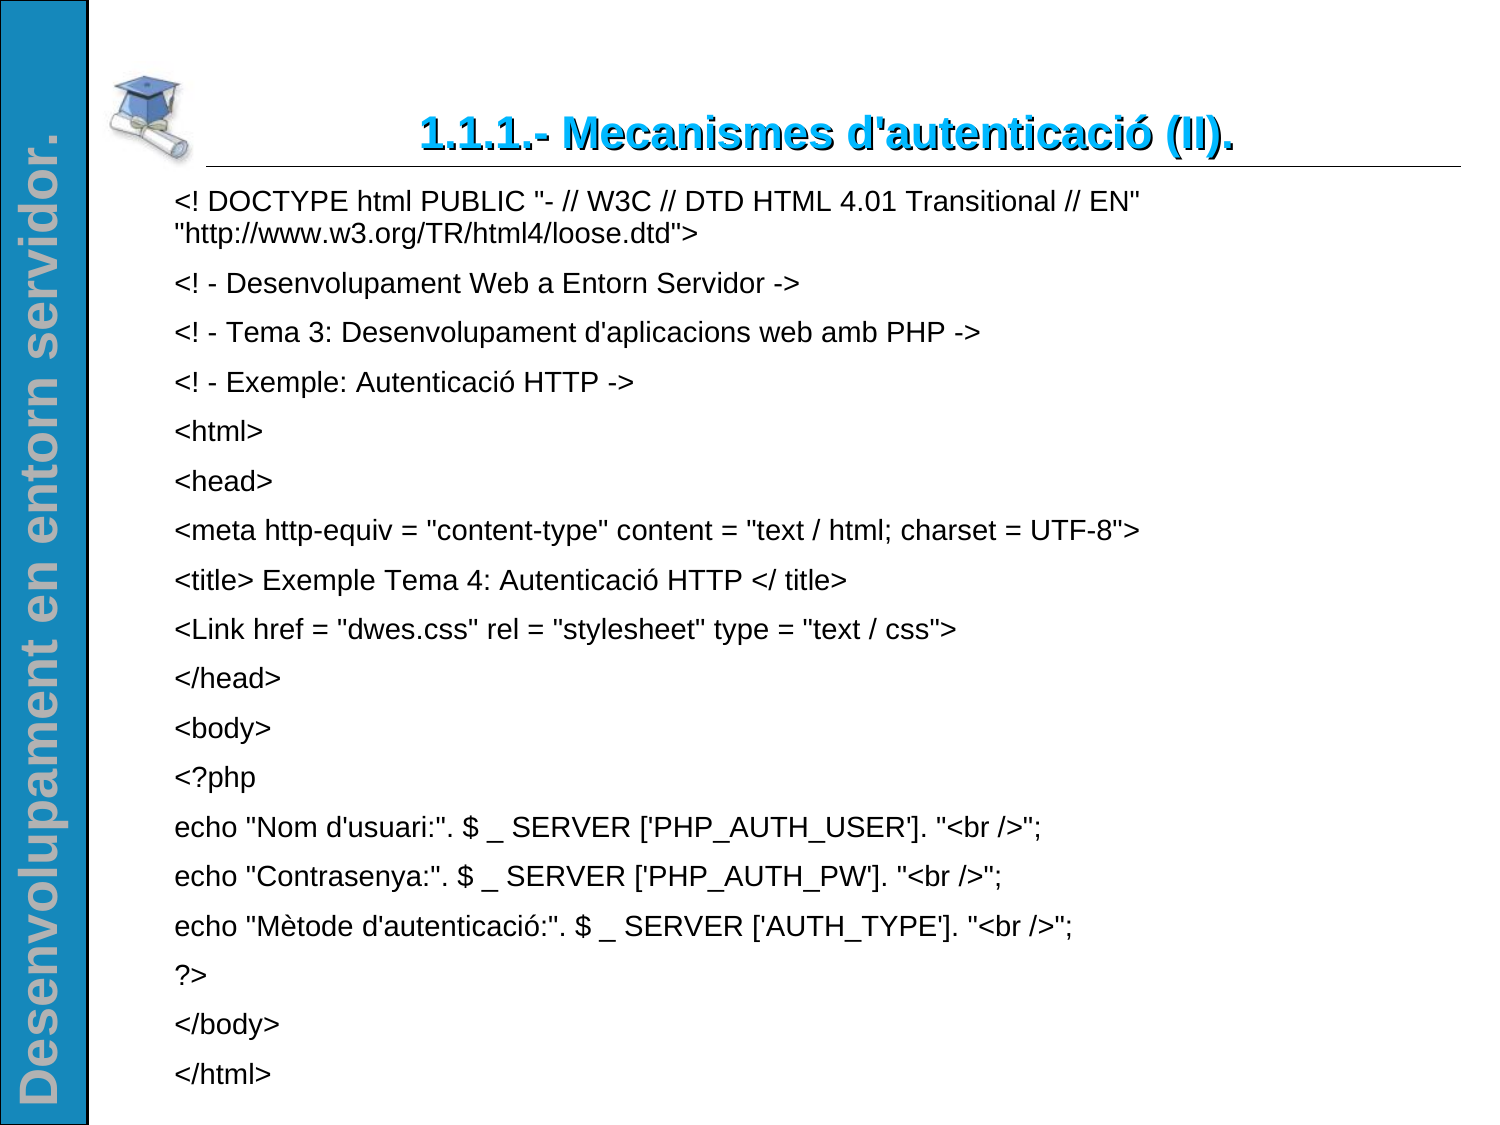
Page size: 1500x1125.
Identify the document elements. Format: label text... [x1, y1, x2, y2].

title 1.1.1.- Mecanismes d'autenticació (II). [206, 88, 1447, 178]
picture [93, 61, 206, 174]
list <! DOCTYPE html PUBLIC "- // W3C // DTD HTML 4.01 Transitional // EN" "http://www.w3.org/TR/html4/loose.dtd"> <! - Desenvolupament Web a Entorn Servidor -> <! - Tema 3: Desenvolupament d'aplicacions web amb PHP -> <! - Exemple: Autenticació HTTP -> <html> <head> <meta http-equiv = "content-type" content = "text / html; charset = UTF-8"> <title> Exemple Tema 4: Autenticació HTTP </ title> <Link href = "dwes.css" rel = "stylesheet" type = "text / css"> </head> <body> <?php echo "Nom d'usuari:". $ _ SERVER ['PHP_AUTH_USER']. "<br />"; echo "Contrasenya:". $ _ SERVER ['PHP_AUTH_PW']. "<br />"; echo "Mètode d'autenticació:". $ _ SERVER ['AUTH_TYPE']. "<br />"; ?> </body> </html> [118, 184, 1477, 1091]
